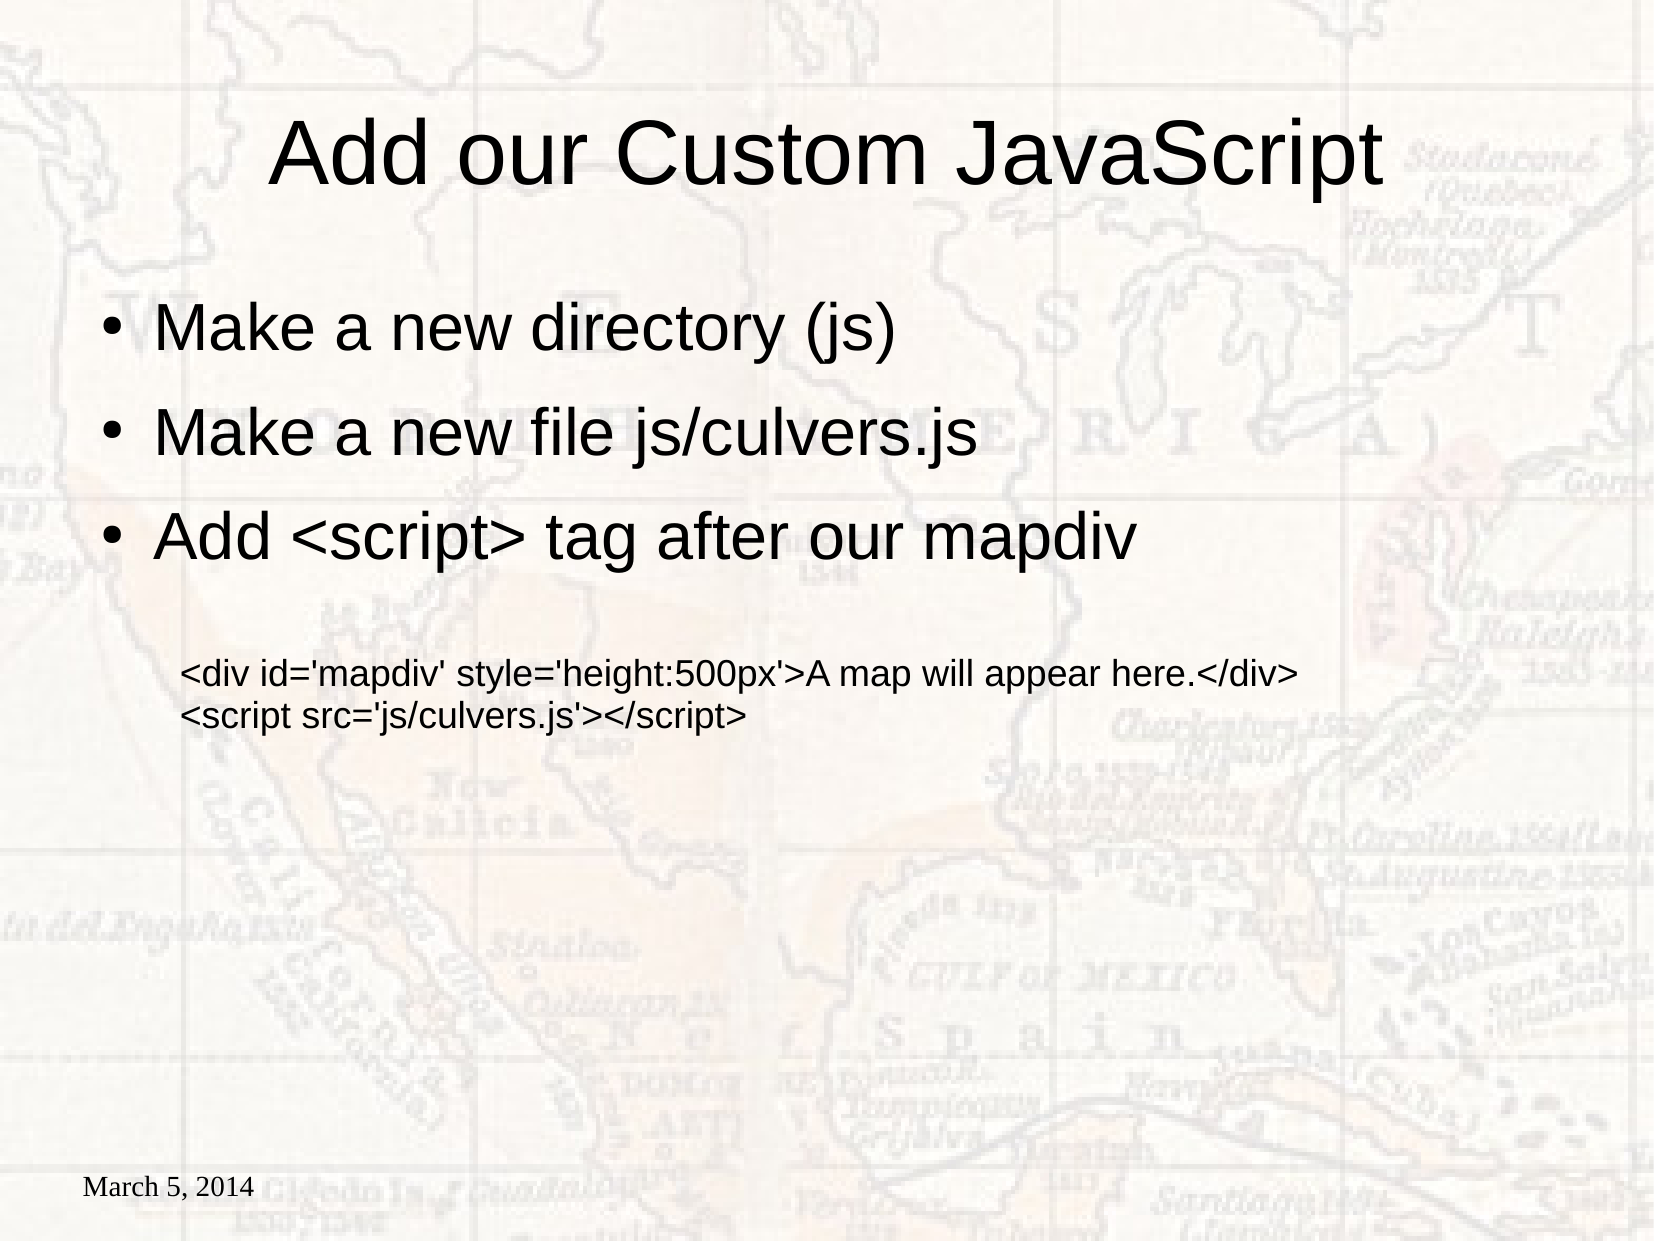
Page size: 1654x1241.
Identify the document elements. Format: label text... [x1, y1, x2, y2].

list Make a new directory (js) Make a new file js/culvers.js Add <script> tag after our mapdiv [82, 290, 1571, 616]
picture [0, 0, 1654, 1241]
title Add our Custom JavaScript [82, 49, 1571, 257]
text_box <div id='mapdiv' style='height:500px'>A map will appear here.</div> <script src='js/culvers.js'></script> [90, 645, 1546, 744]
